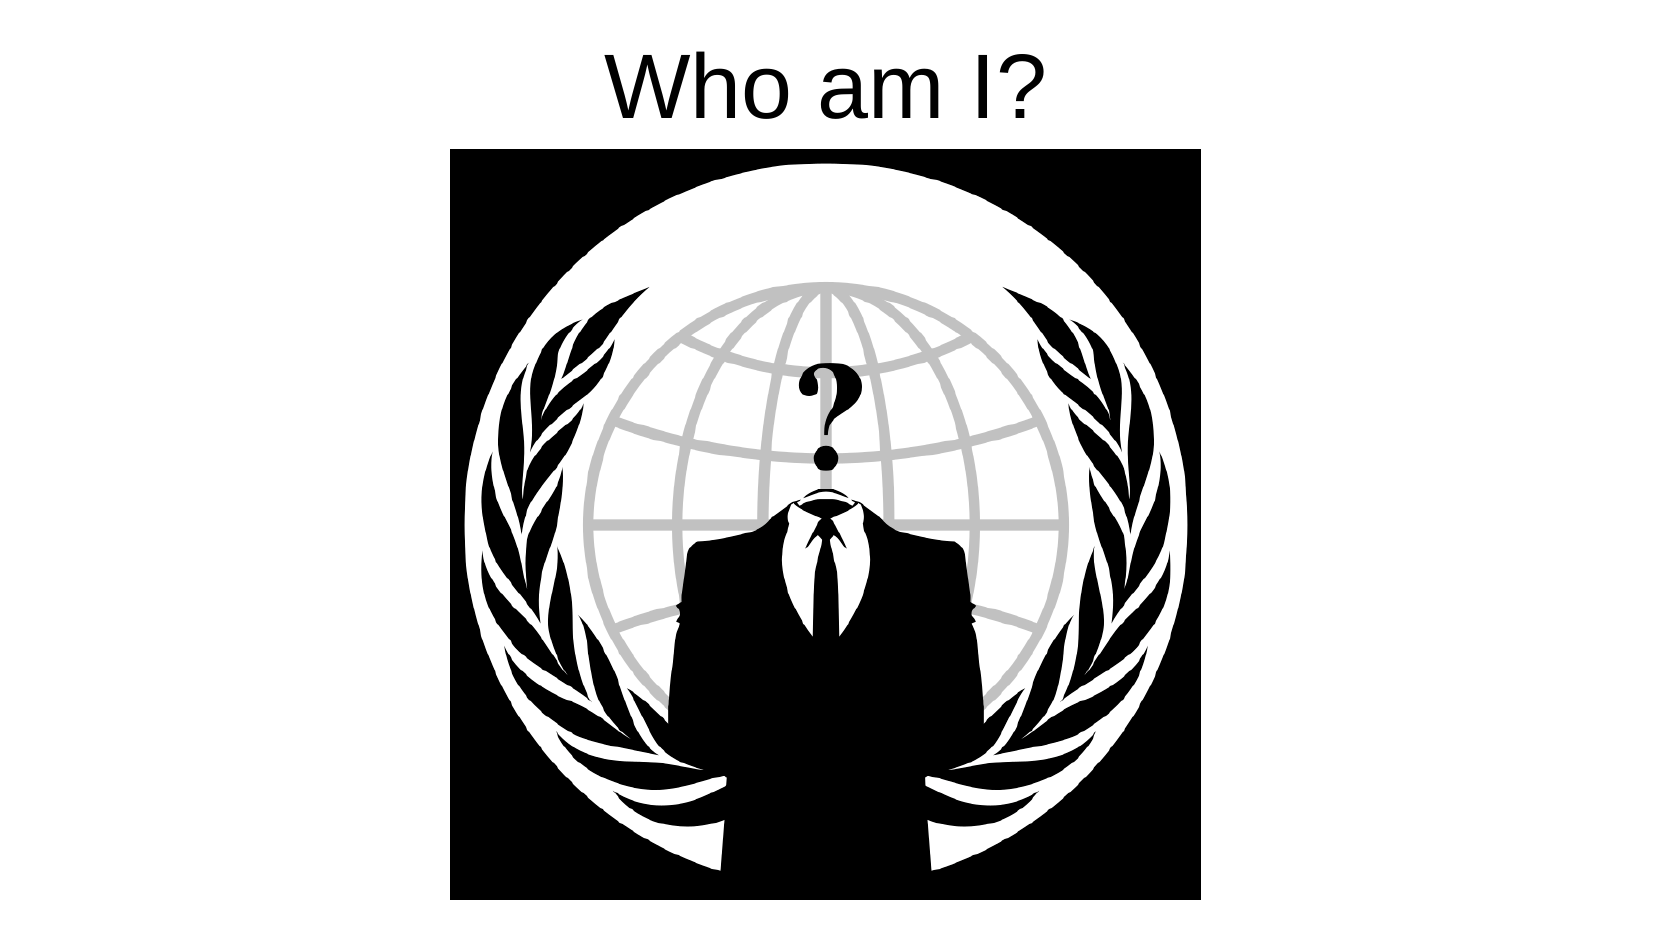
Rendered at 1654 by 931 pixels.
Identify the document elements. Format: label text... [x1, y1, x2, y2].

title Who am I? [81, 9, 1570, 165]
picture [450, 149, 1201, 901]
